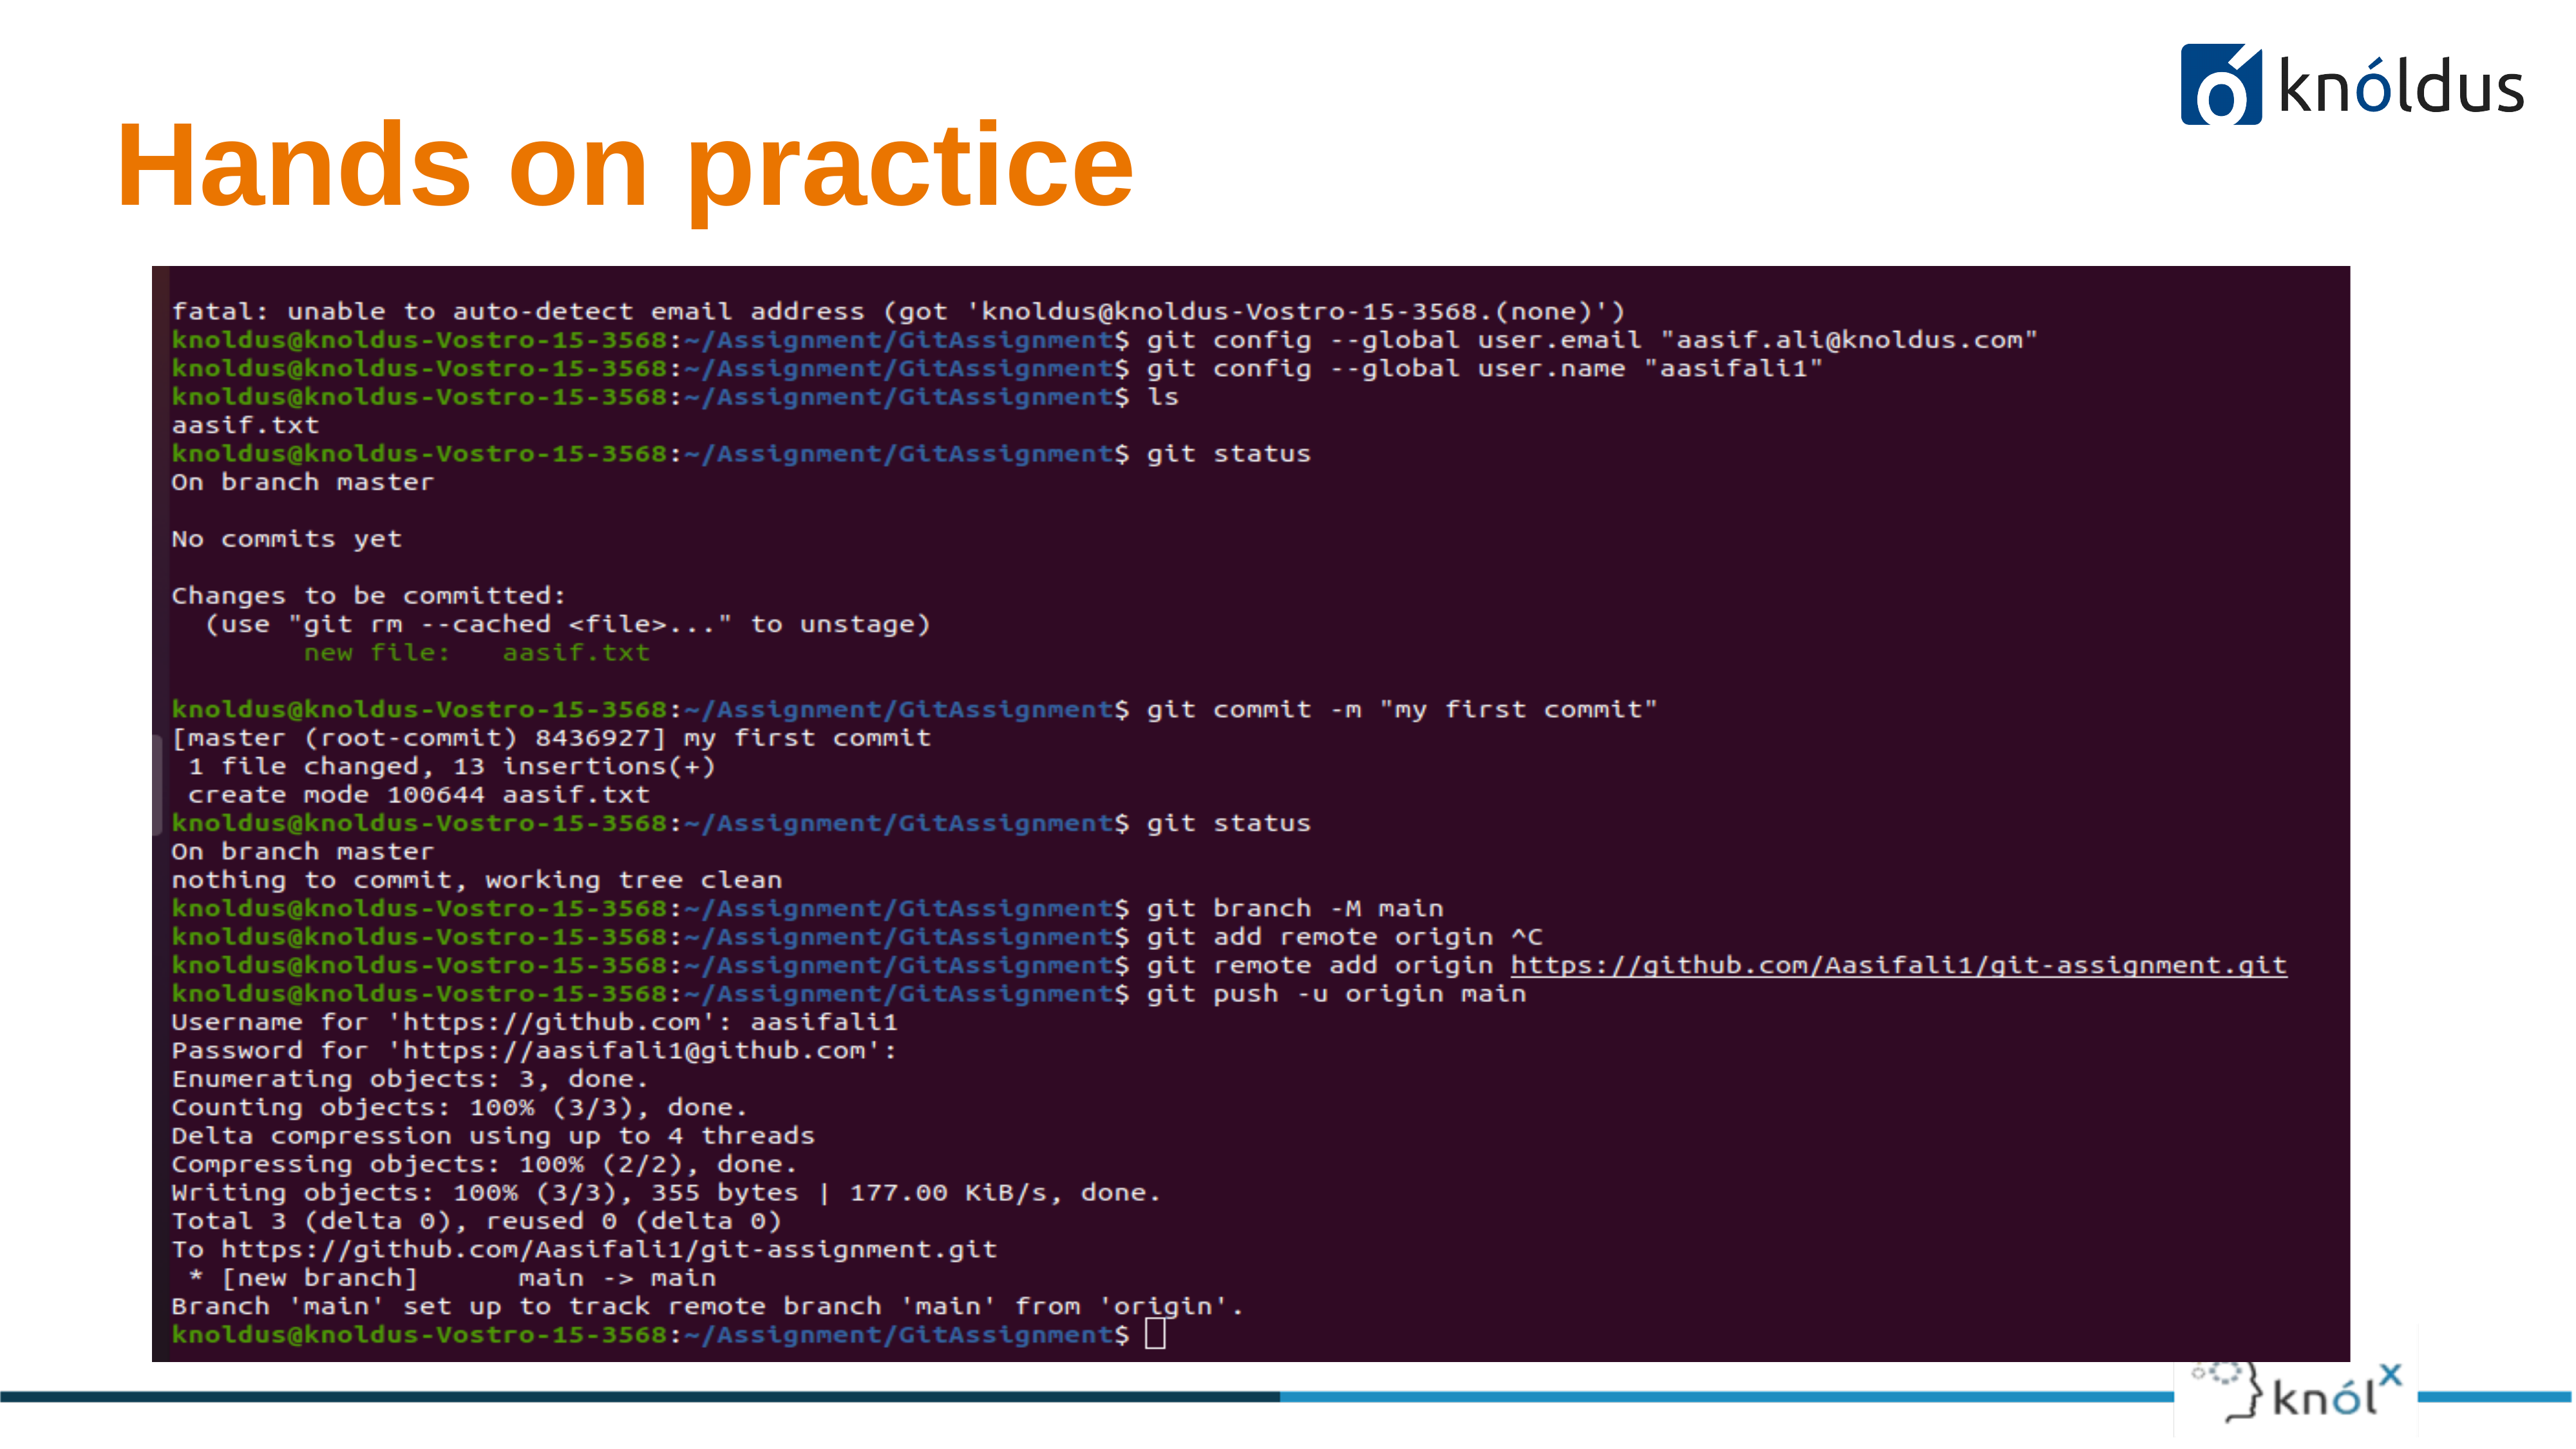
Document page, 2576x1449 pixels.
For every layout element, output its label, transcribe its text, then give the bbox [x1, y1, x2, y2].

title Hands on practice [71, 44, 1525, 285]
picture [2181, 44, 2524, 125]
picture [0, 266, 2572, 1437]
